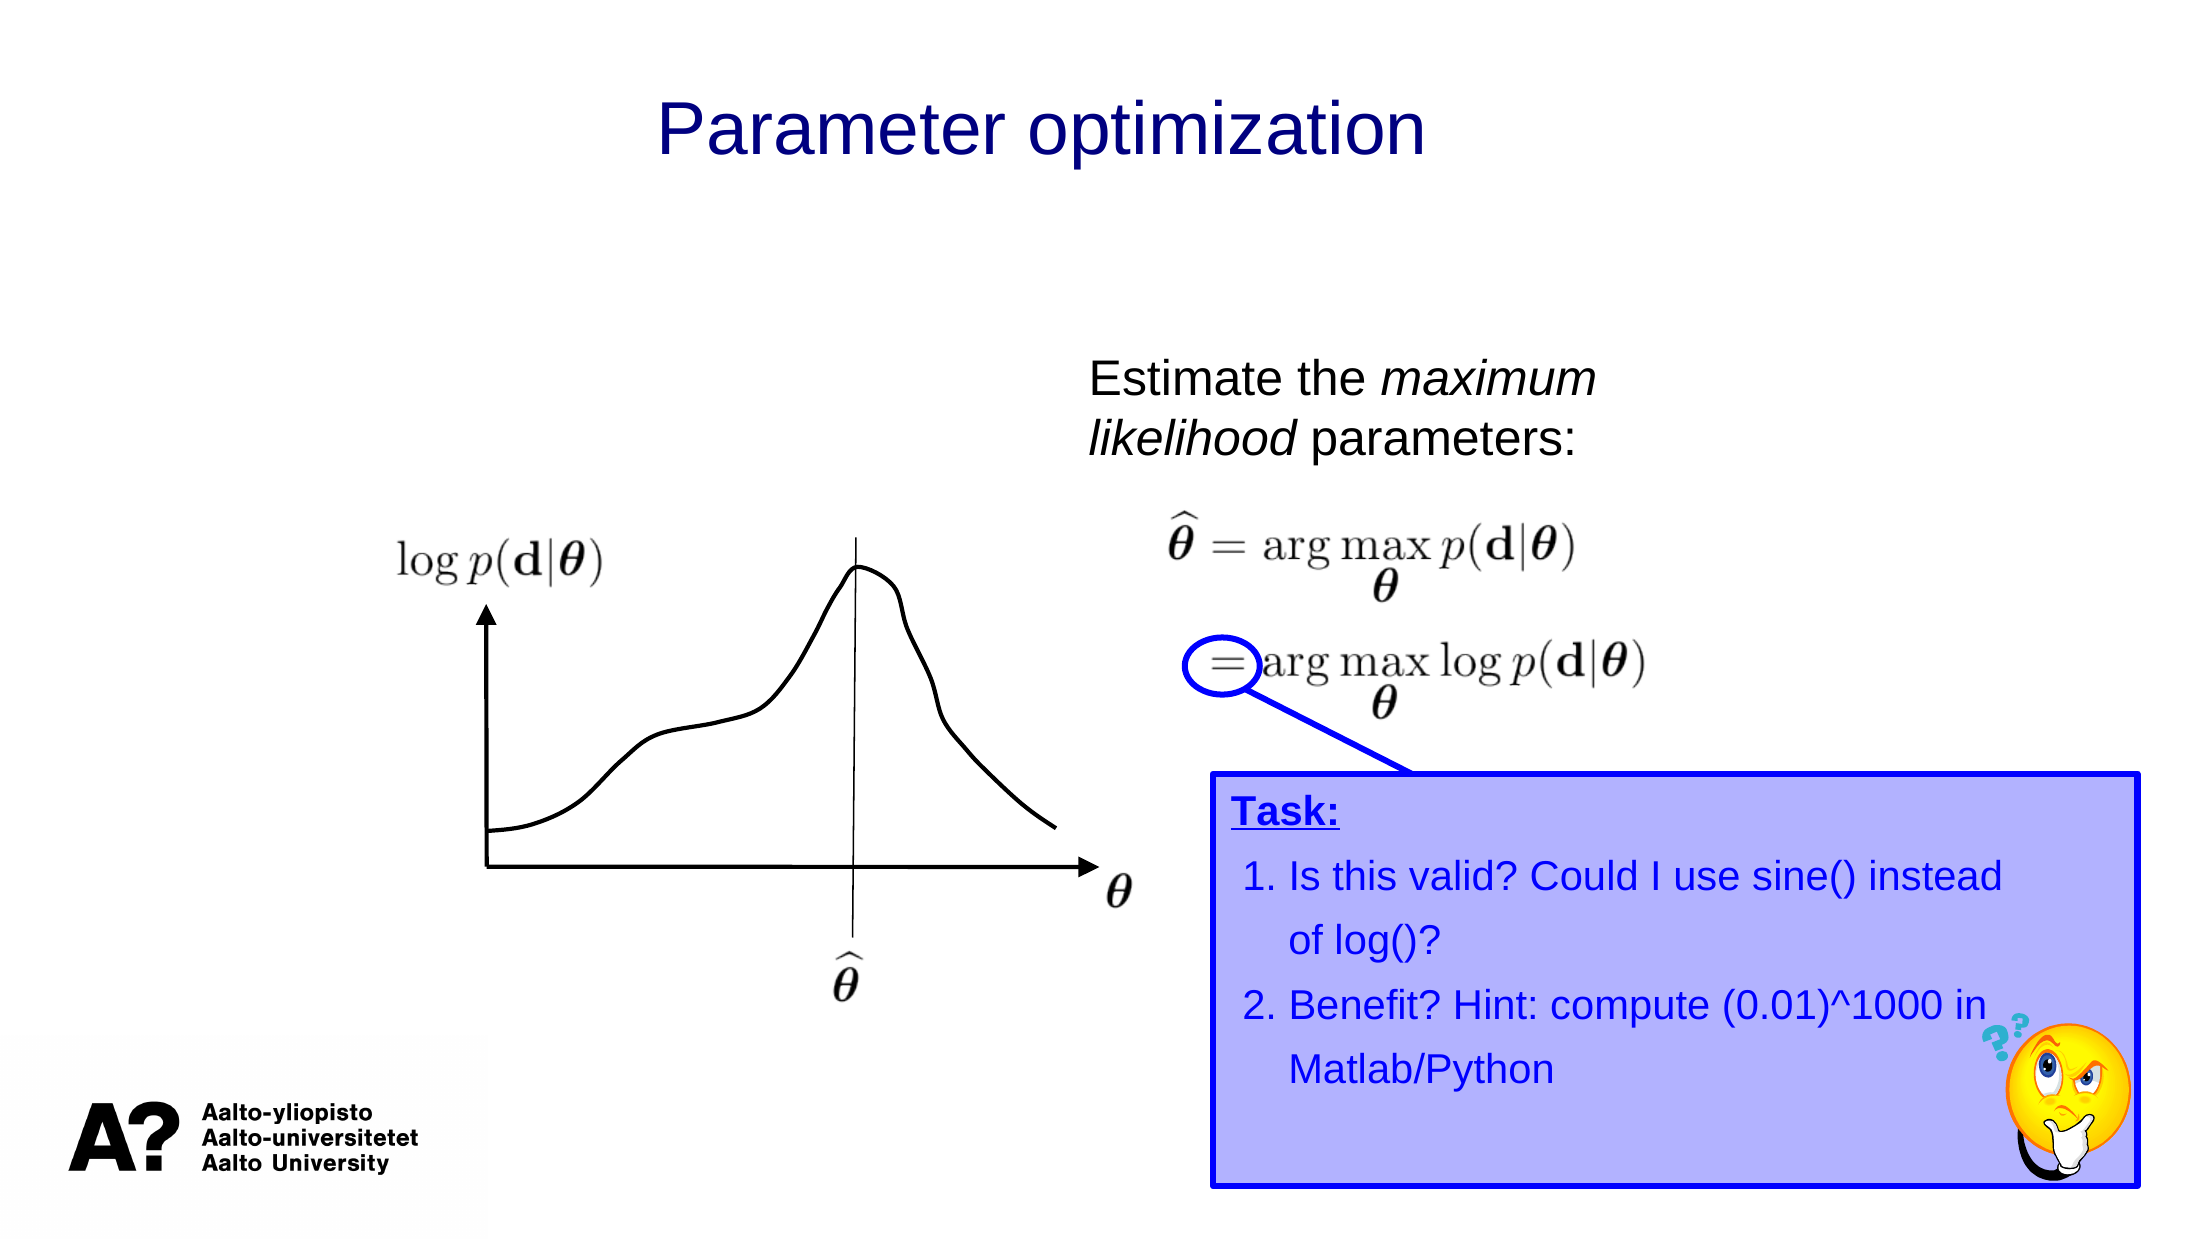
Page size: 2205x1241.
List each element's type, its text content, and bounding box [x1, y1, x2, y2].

picture [373, 526, 615, 599]
picture [1073, 851, 1146, 925]
picture [1981, 1012, 2132, 1182]
title Parameter optimization [386, 65, 1699, 179]
picture [773, 931, 874, 1026]
picture [1140, 492, 1587, 613]
picture [0, 1035, 488, 1239]
picture [1166, 624, 1659, 730]
list Estimate the maximum likelihood parameters: [998, 337, 1699, 1026]
text_box Task: 1. Is this valid? Could I use sine() instead of log()? 2. Benefit? Hint: compute (0.01)^1000 in Matlab/Python [1212, 773, 2138, 1187]
picture [1188, 641, 1256, 691]
